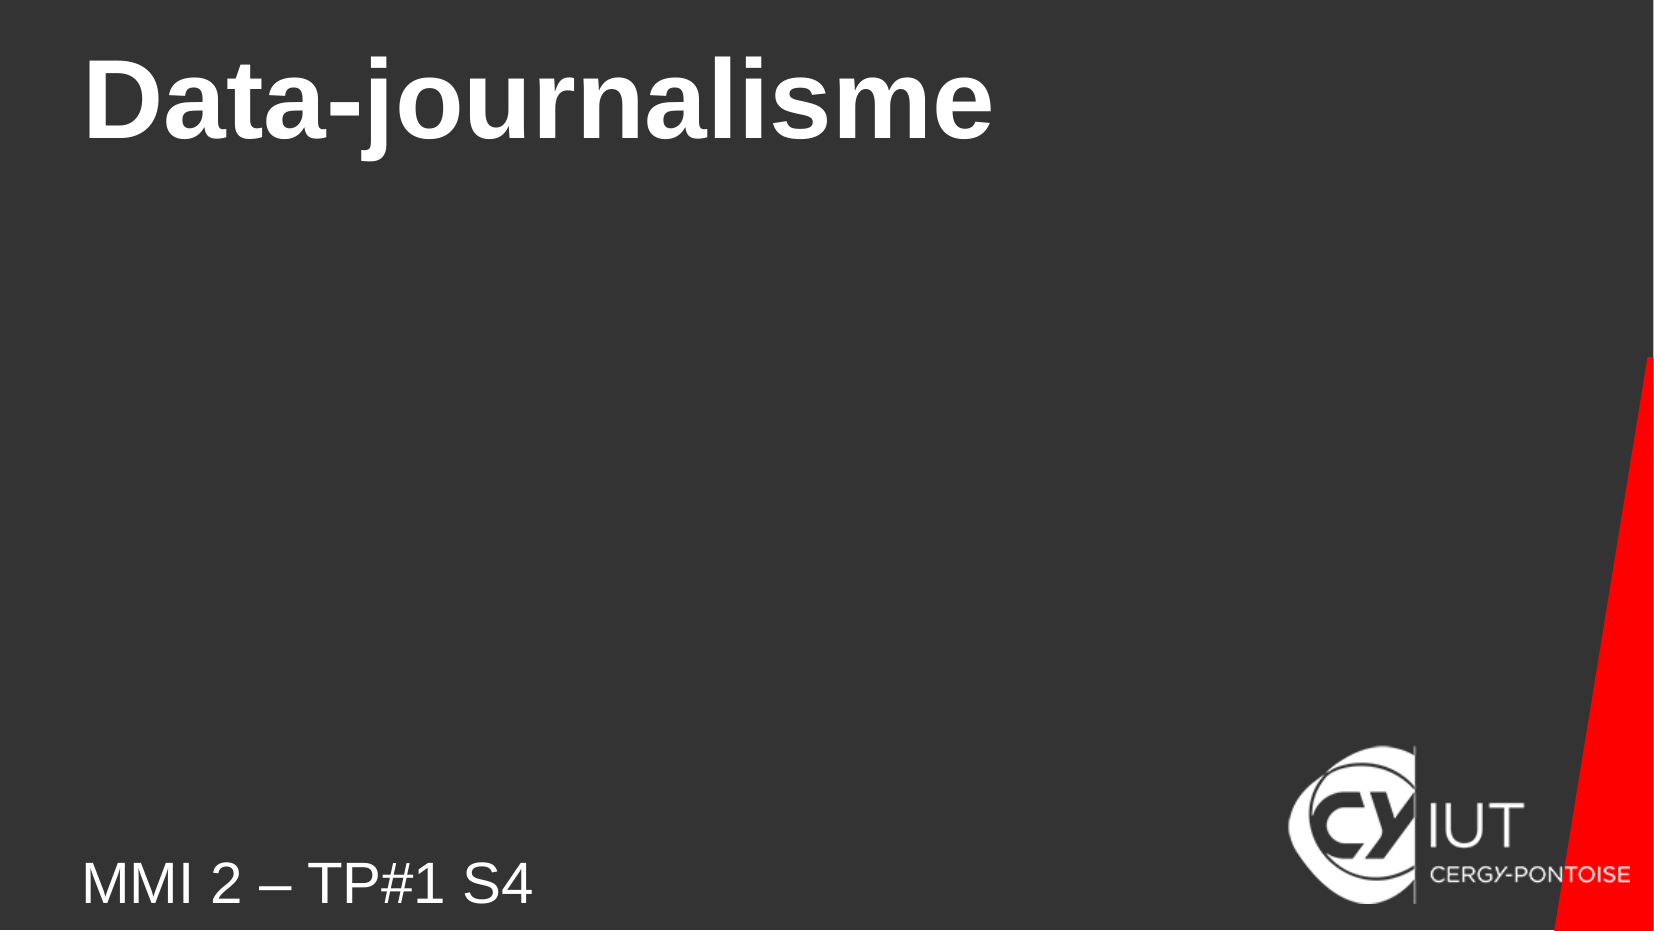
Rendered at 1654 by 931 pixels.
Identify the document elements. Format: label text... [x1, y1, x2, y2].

picture [1284, 744, 1630, 904]
text_box [1554, 356, 1654, 931]
title Data-journalisme [82, 36, 1571, 226]
title MMI 2 – TP#1 S4 [81, 805, 1134, 931]
